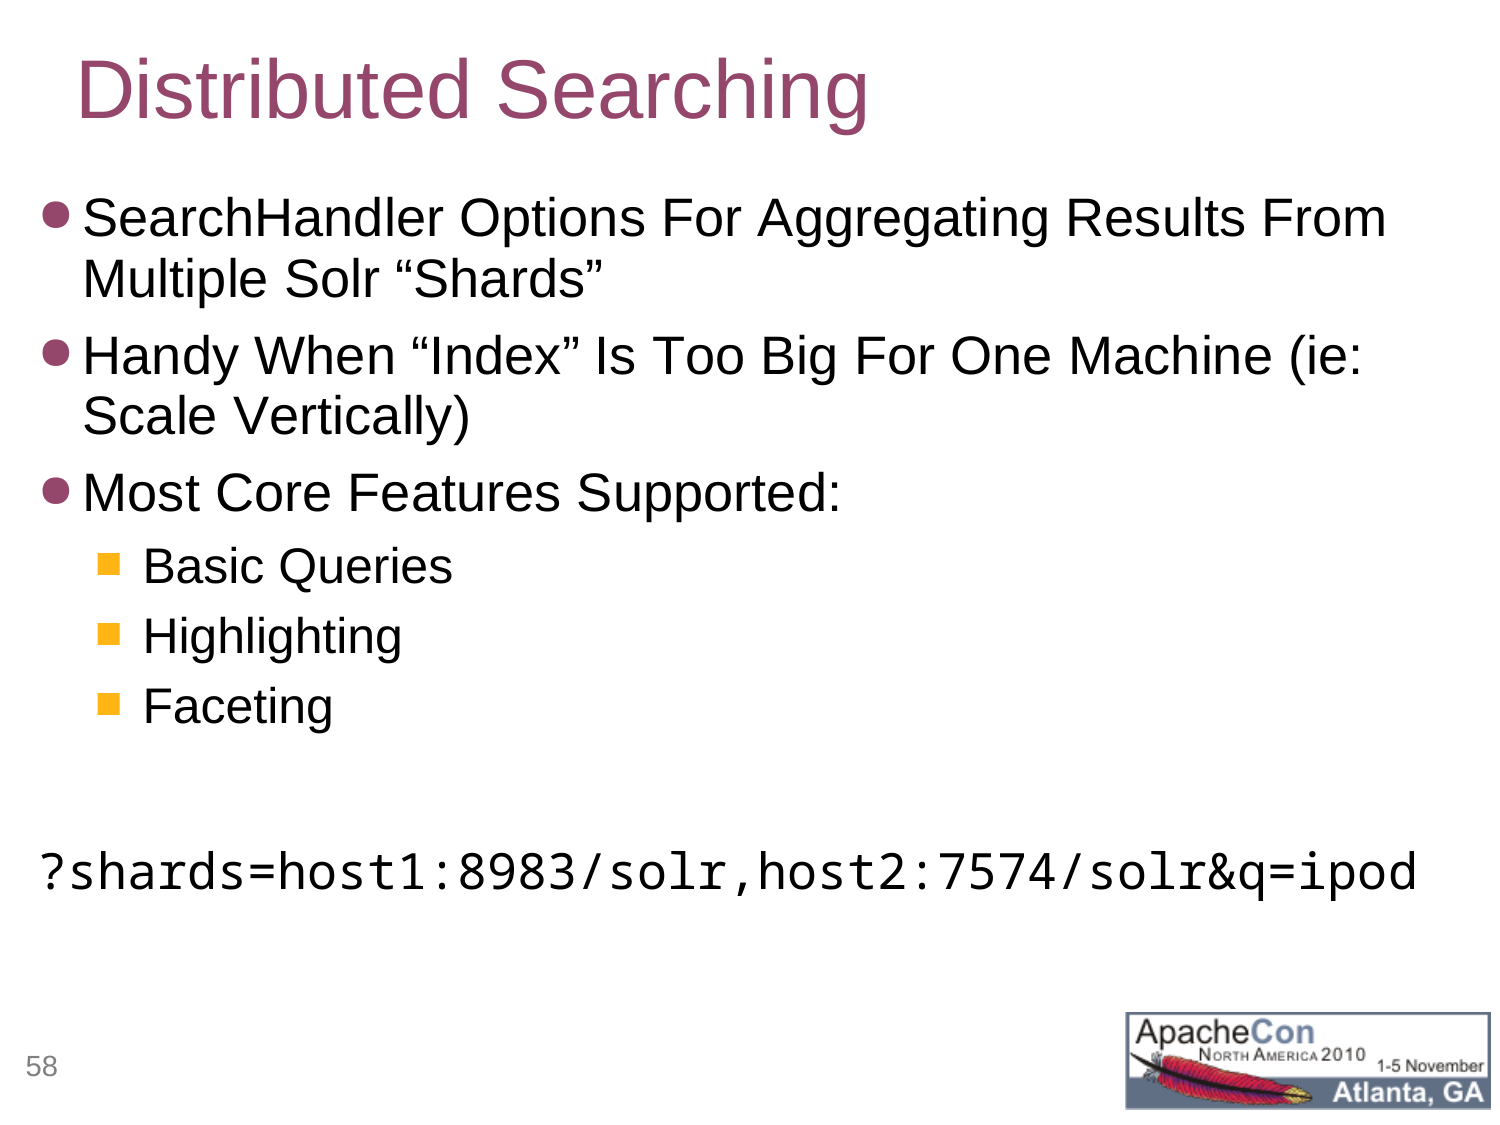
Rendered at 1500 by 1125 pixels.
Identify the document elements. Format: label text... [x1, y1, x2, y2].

list SearchHandler Options For Aggregating Results From Multiple Solr “Shards” Handy When “Index” Is Too Big For One Machine (ie: Scale Vertically) Most Core Features Supported: Basic Queries Highlighting Faceting ?shards=host1:8983/solr,host2:7574/solr&q=ipod [37, 187, 1463, 991]
picture [1125, 1012, 1491, 1110]
title Distributed Searching [75, 0, 1425, 181]
